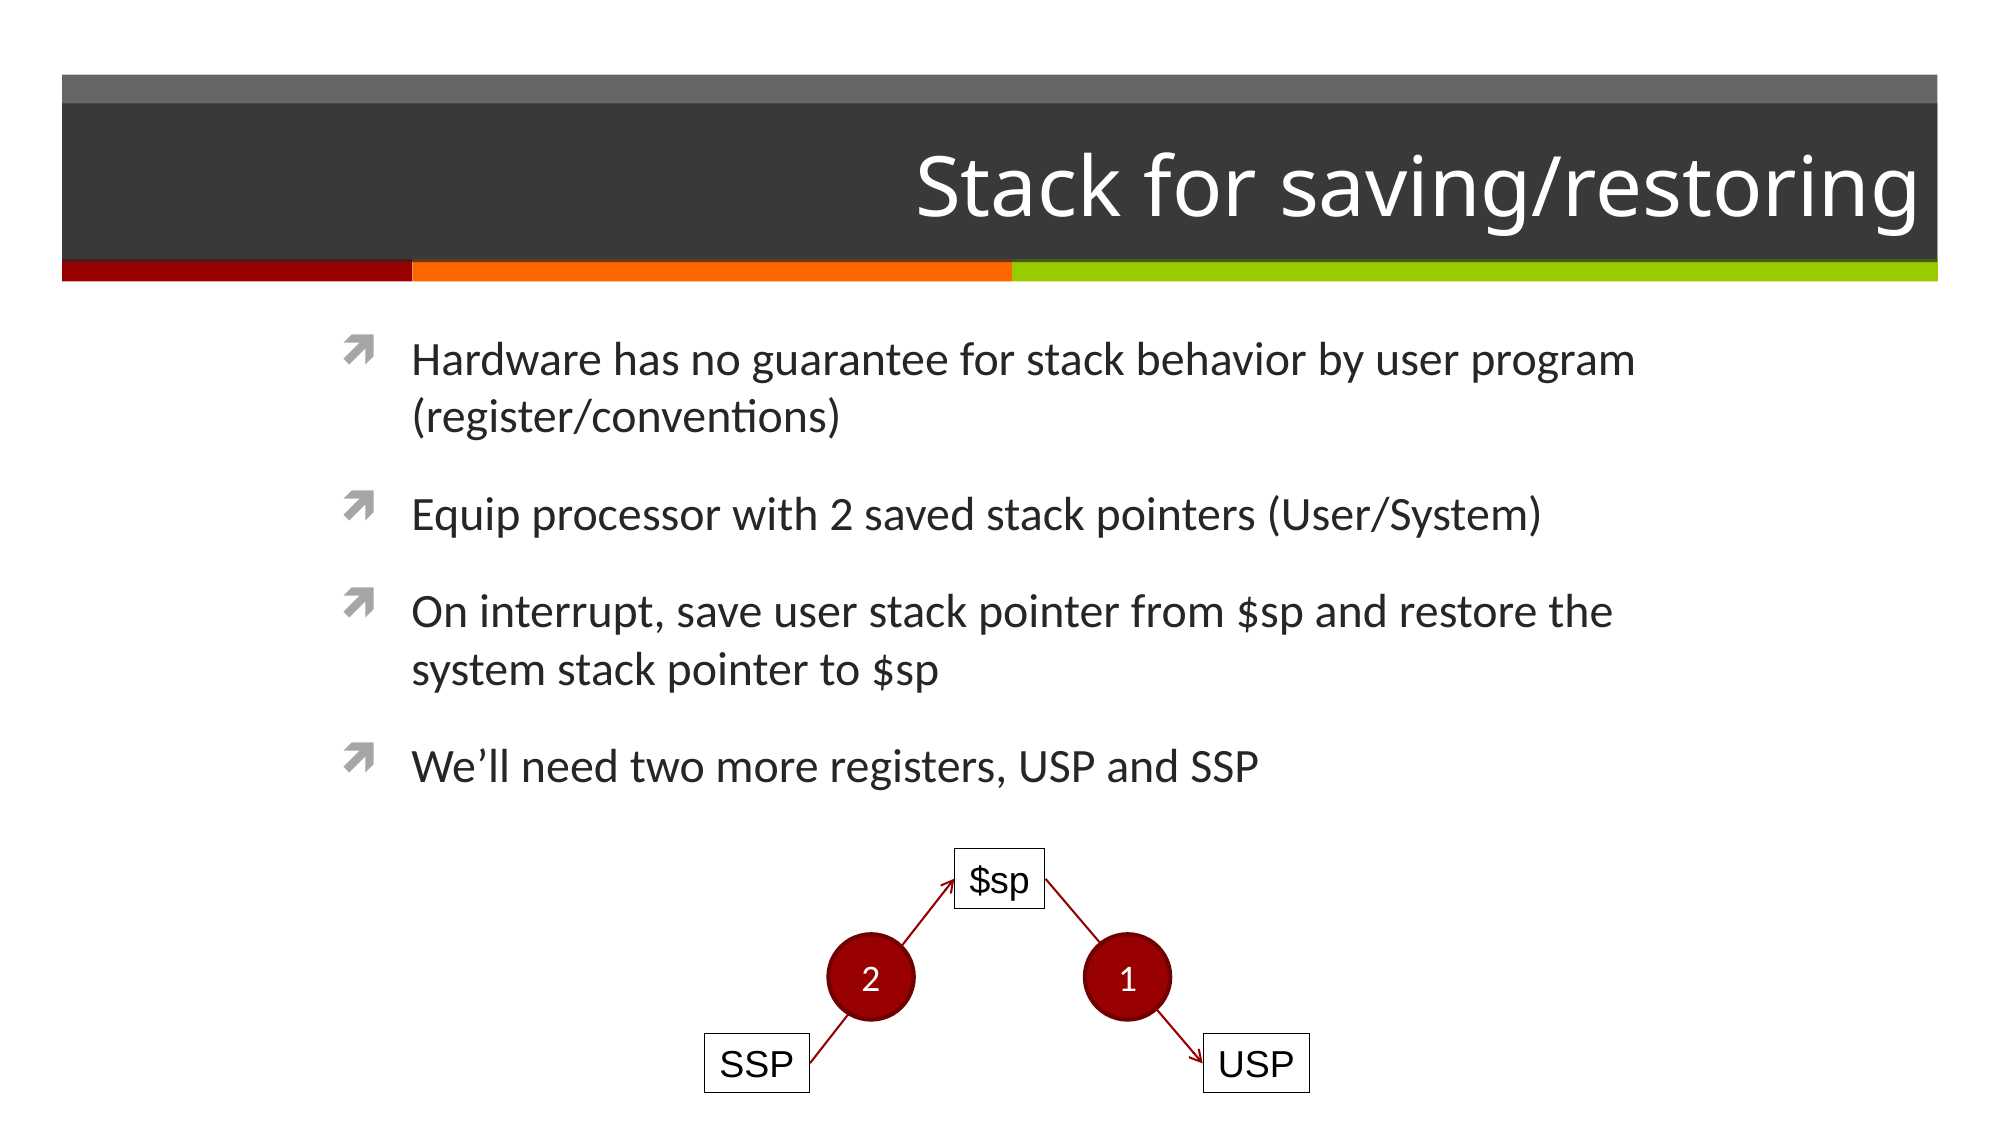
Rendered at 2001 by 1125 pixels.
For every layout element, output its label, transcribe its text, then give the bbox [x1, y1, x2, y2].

text_box 2 [828, 934, 914, 1020]
list Hardware has no guarantee for stack behavior by user program (register/conventions) Equip processor with 2 saved stack pointers (User/System) On interrupt, save user stack pointer from $sp and restore the system stack pointer to $sp We’ll need two more registers, USP and SSP [324, 319, 1675, 804]
title Stack for saving/restoring [62, 103, 1938, 263]
text_box $sp [954, 848, 1045, 909]
text_box SSP [704, 1033, 810, 1093]
text_box USP [1203, 1033, 1310, 1093]
text_box 1 [1084, 934, 1171, 1020]
